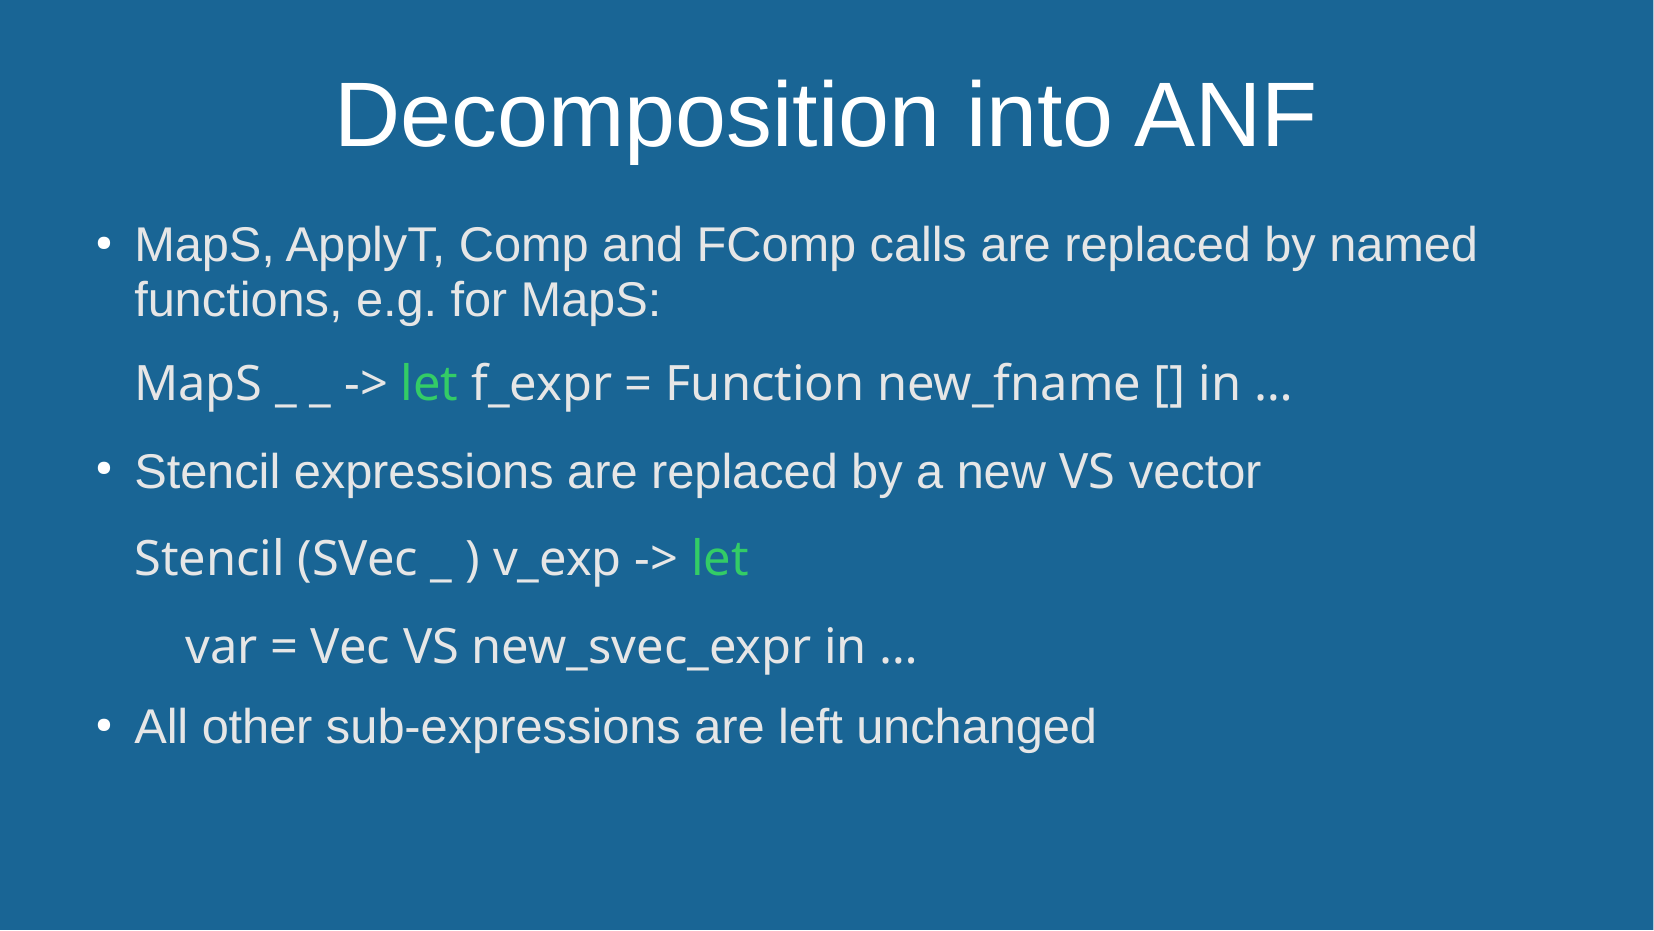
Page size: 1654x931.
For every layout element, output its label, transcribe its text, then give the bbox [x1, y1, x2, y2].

list MapS, ApplyT, Comp and FComp calls are replaced by named functions, e.g. for MapS: MapS _ _ -> let f_expr = Function new_fname [] in … Stencil expressions are replaced by a new VS vector Stencil (SVec _ ) v_exp -> let var = Vec VS new_svec_expr in … All other sub-expressions are left unchanged [82, 217, 1571, 758]
title Decomposition into ANF [82, 37, 1571, 193]
